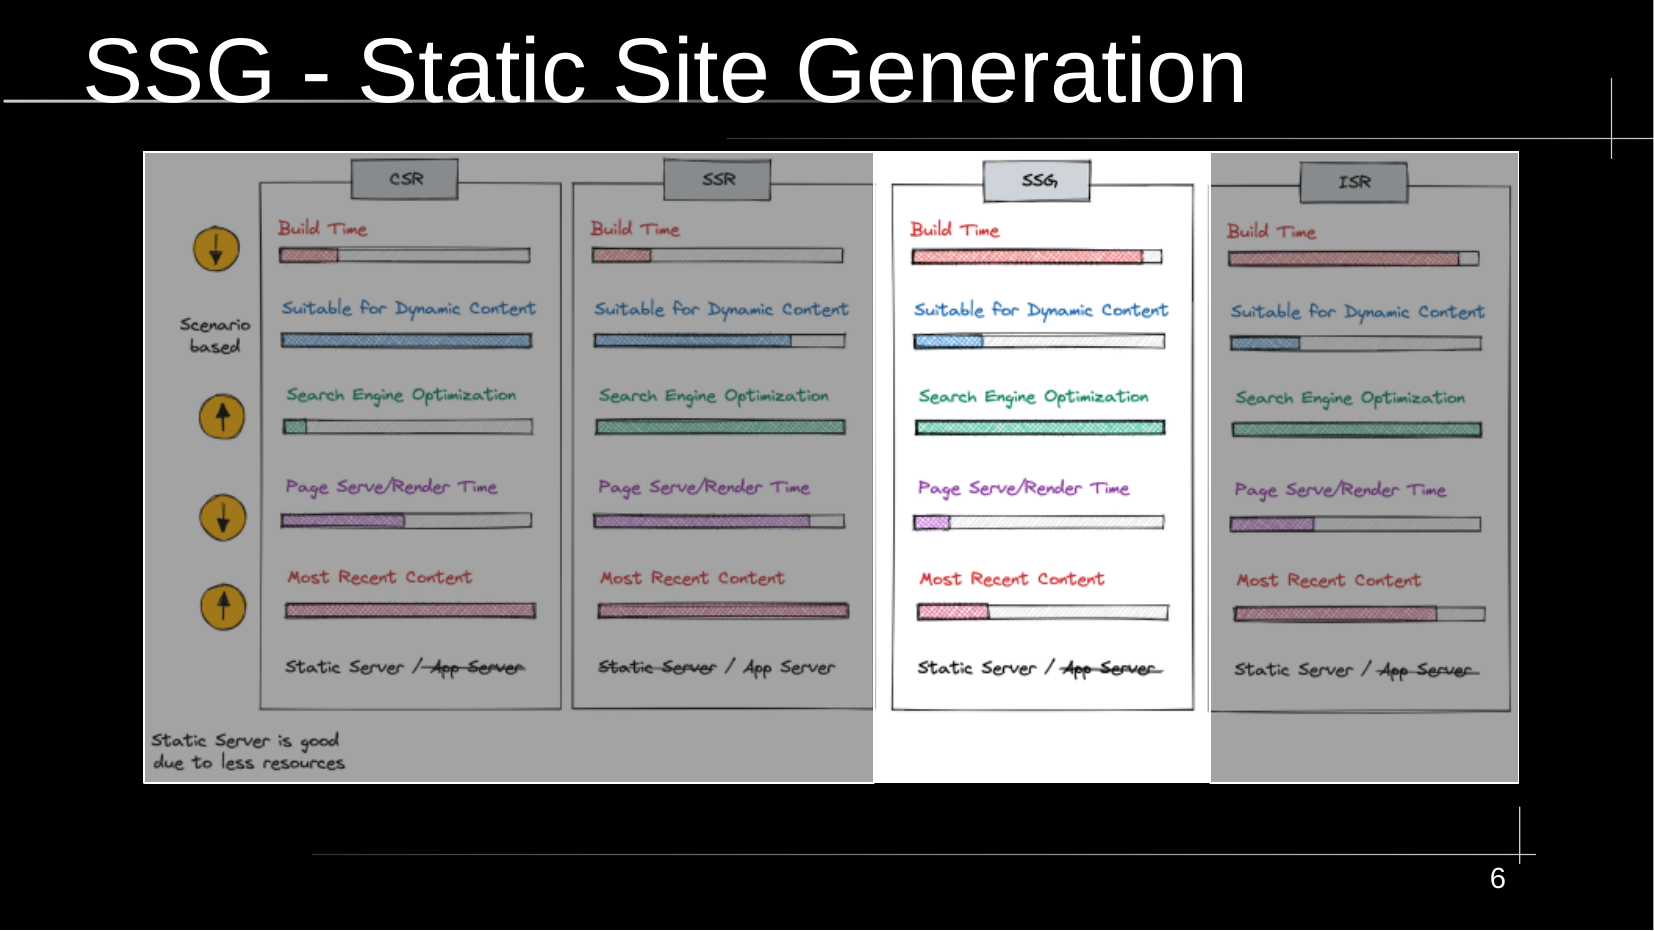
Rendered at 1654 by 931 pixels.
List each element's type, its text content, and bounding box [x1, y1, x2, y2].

picture [875, 151, 1210, 783]
text_box [143, 151, 875, 783]
text_box [1210, 151, 1519, 783]
title SSG - Static Site Generation [82, 19, 1648, 226]
